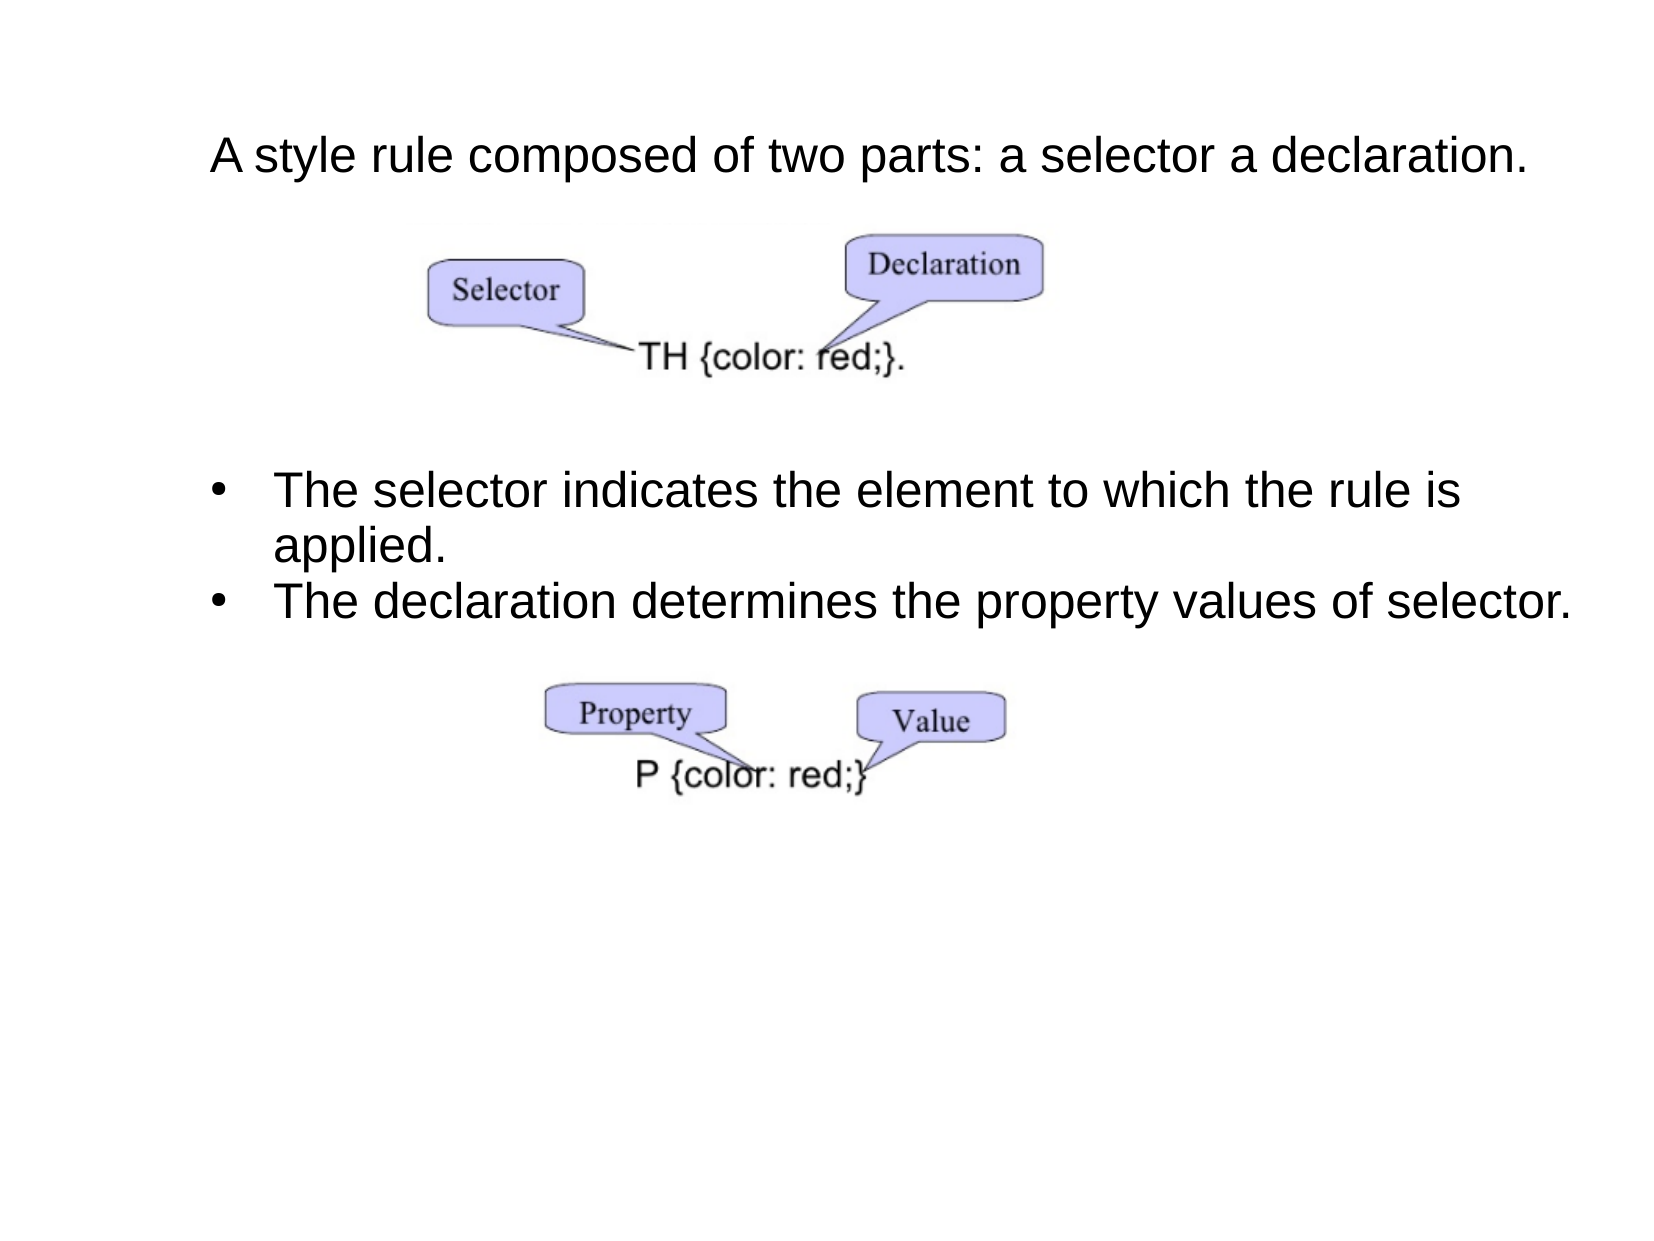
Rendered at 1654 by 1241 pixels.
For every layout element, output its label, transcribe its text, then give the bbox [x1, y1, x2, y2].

text_box A style rule composed of two parts: a selector a declaration. The selector indicates the element to which the rule is applied. The declaration determines the property values of selector. [195, 120, 1588, 916]
picture [528, 669, 1029, 814]
picture [406, 223, 1072, 384]
